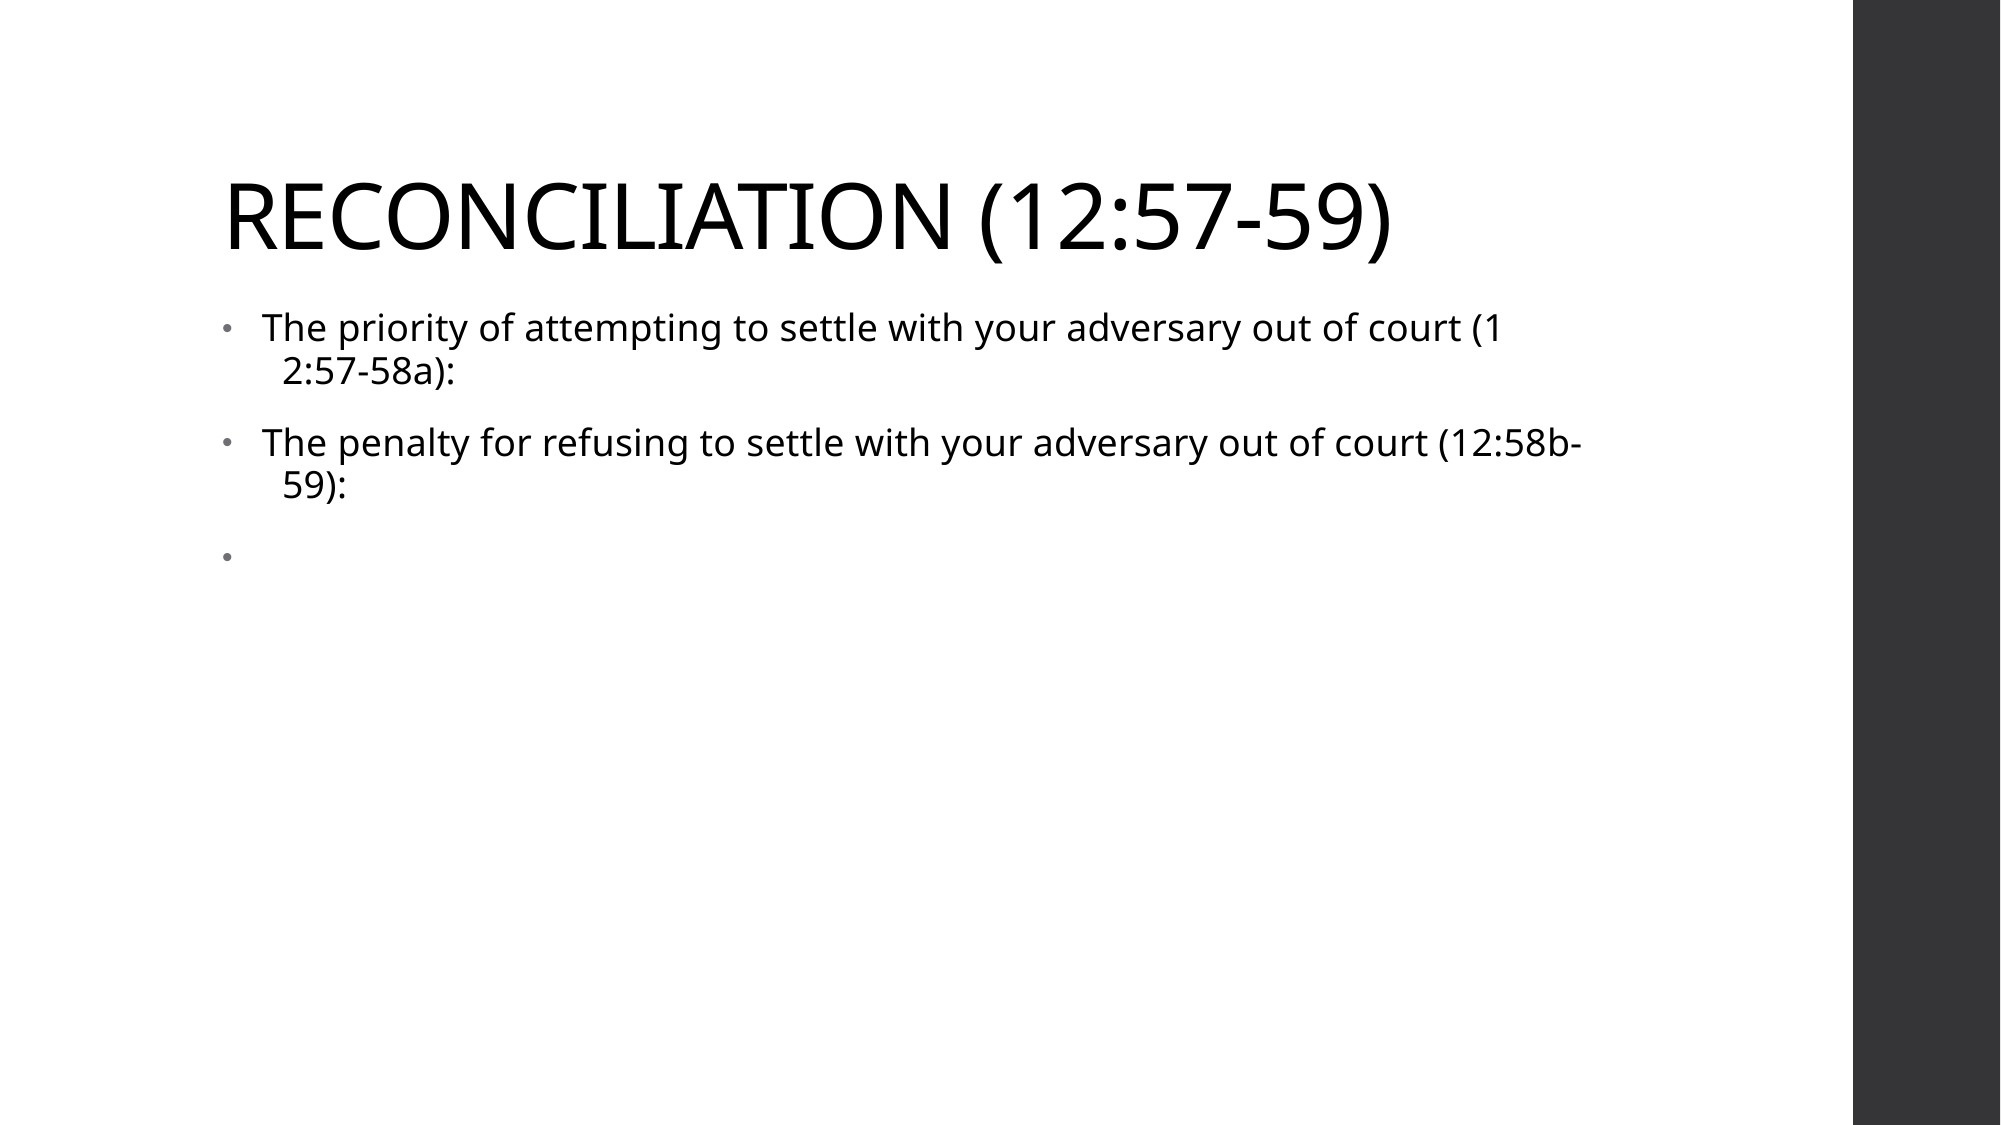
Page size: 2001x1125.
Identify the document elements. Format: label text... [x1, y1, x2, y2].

title RECONCILIATION (12:57-59) [206, 60, 1797, 278]
list The priority of attempting to settle with your adversary out of court (1 2:57-58a): The penalty for refusing to settle with your adversary out of court (12:58b-59): [206, 299, 1617, 1014]
